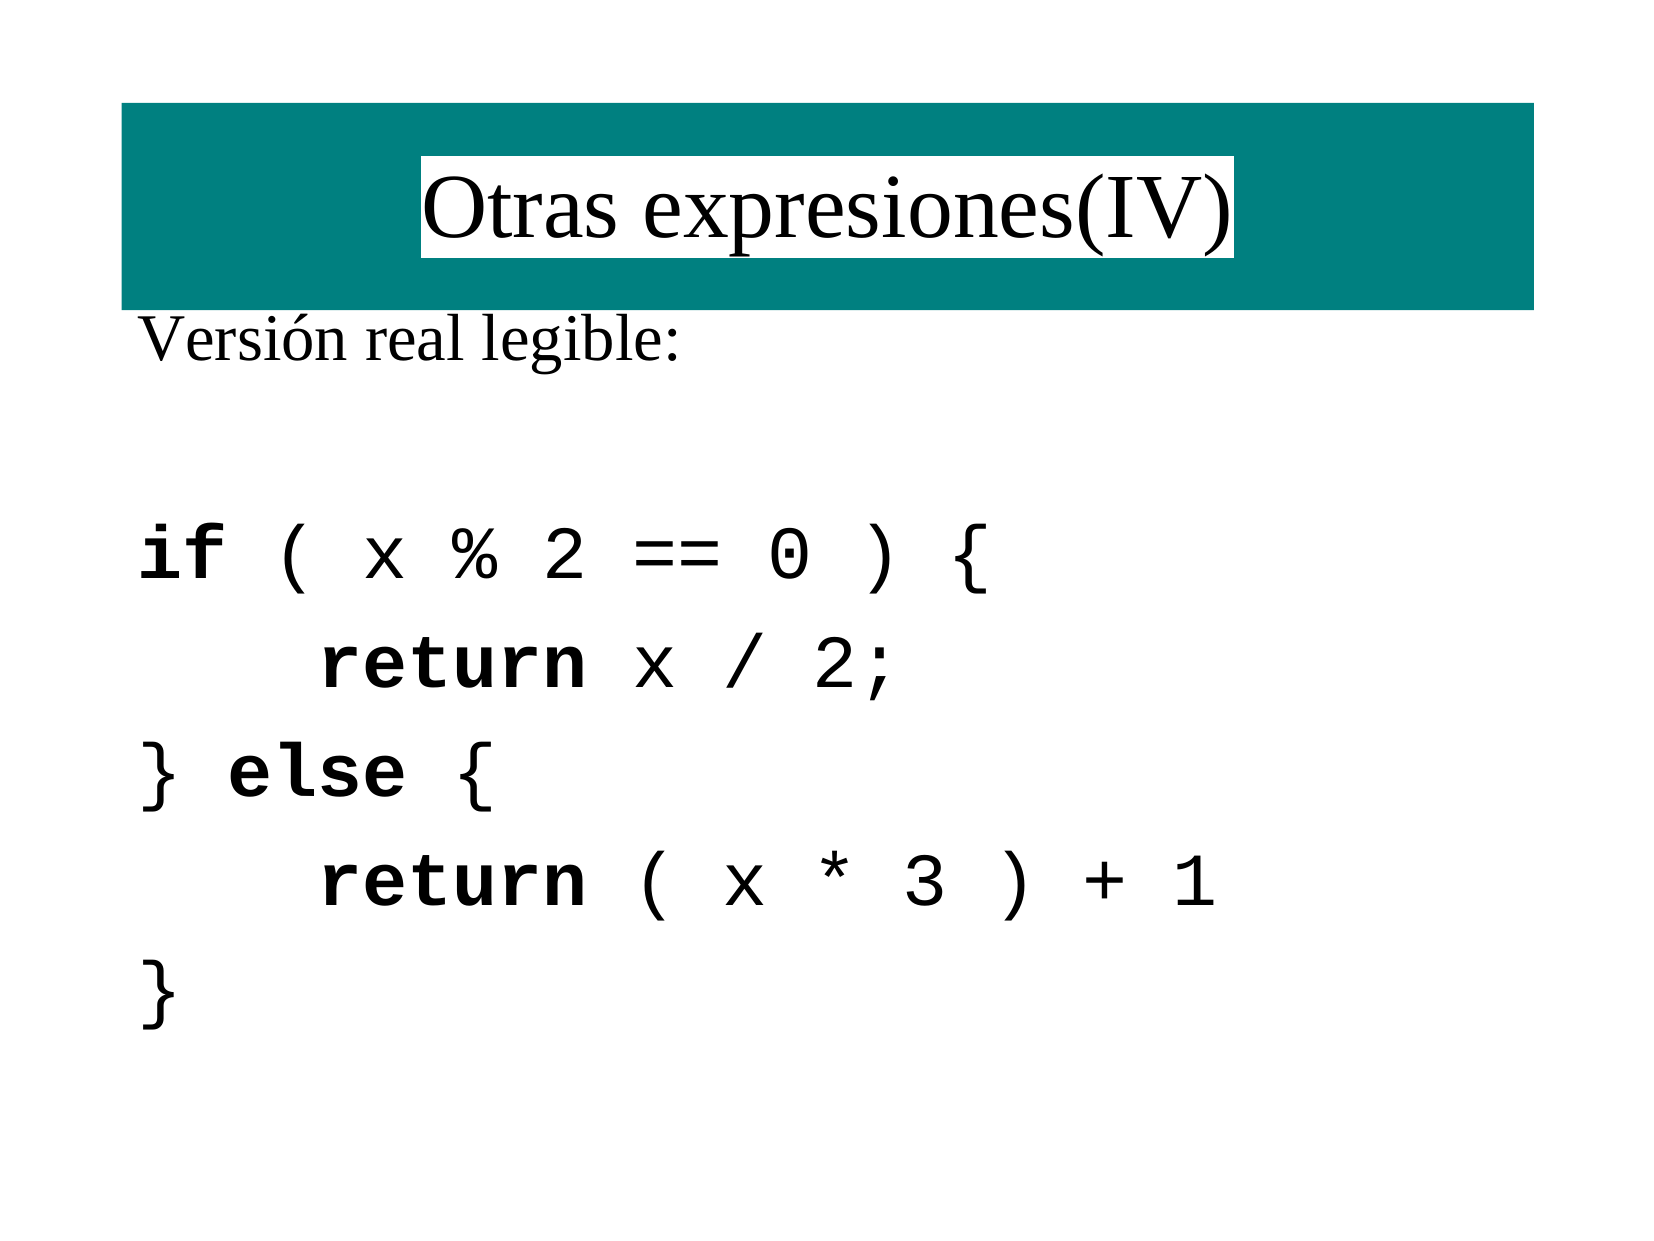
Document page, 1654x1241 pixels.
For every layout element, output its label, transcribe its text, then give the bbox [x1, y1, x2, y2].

title Otras expresiones(IV) [121, 102, 1534, 311]
text_box Versión real legible: if ( x % 2 == 0 ) { return x / 2; } else { return ( x * 3 ) + 1 } [119, 299, 1599, 1032]
